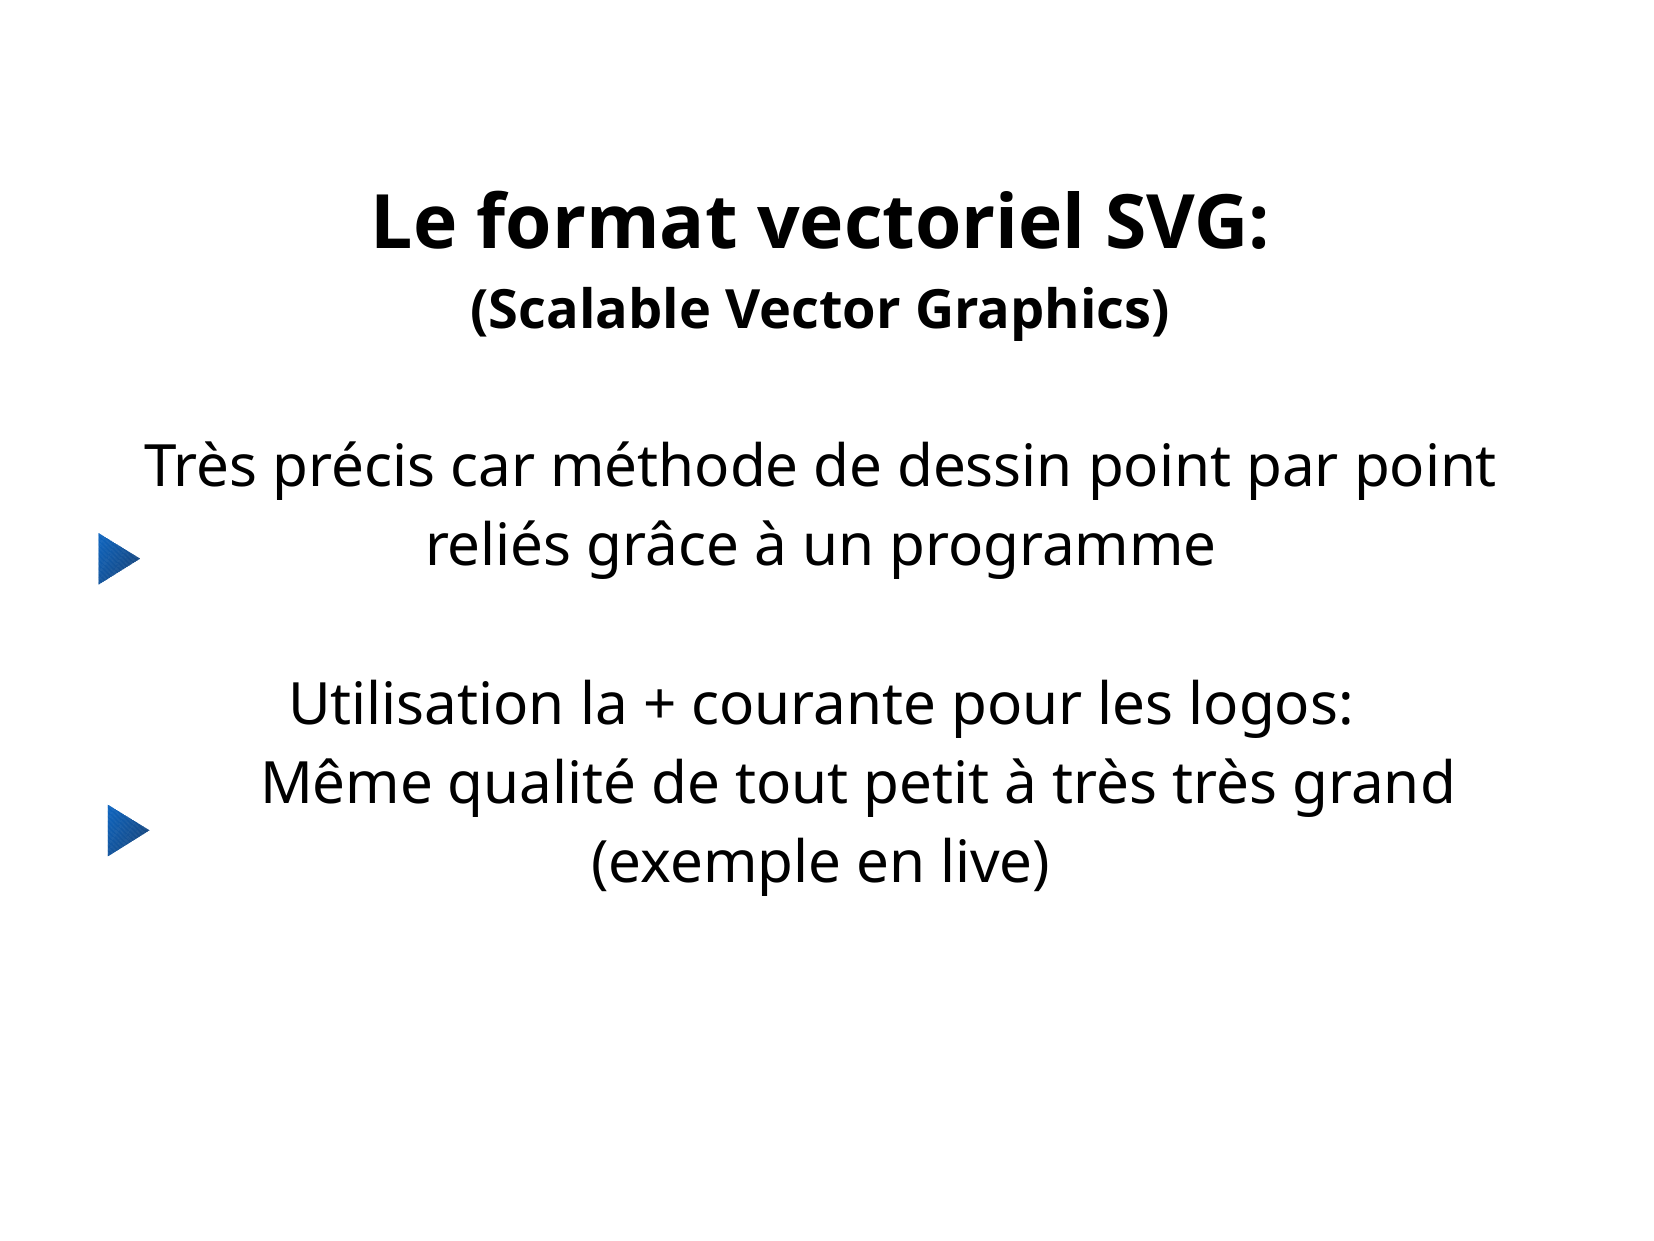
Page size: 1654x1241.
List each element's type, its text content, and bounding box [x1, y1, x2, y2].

picture [96, 531, 142, 587]
picture [106, 803, 152, 858]
text_box Le format vectoriel SVG: (Scalable Vector Graphics) Très précis car méthode de dessin point par point reliés grâce à un programme Utilisation la + courante pour les logos: Même qualité de tout petit à très très grand (exemple en live) [70, 59, 1571, 1165]
